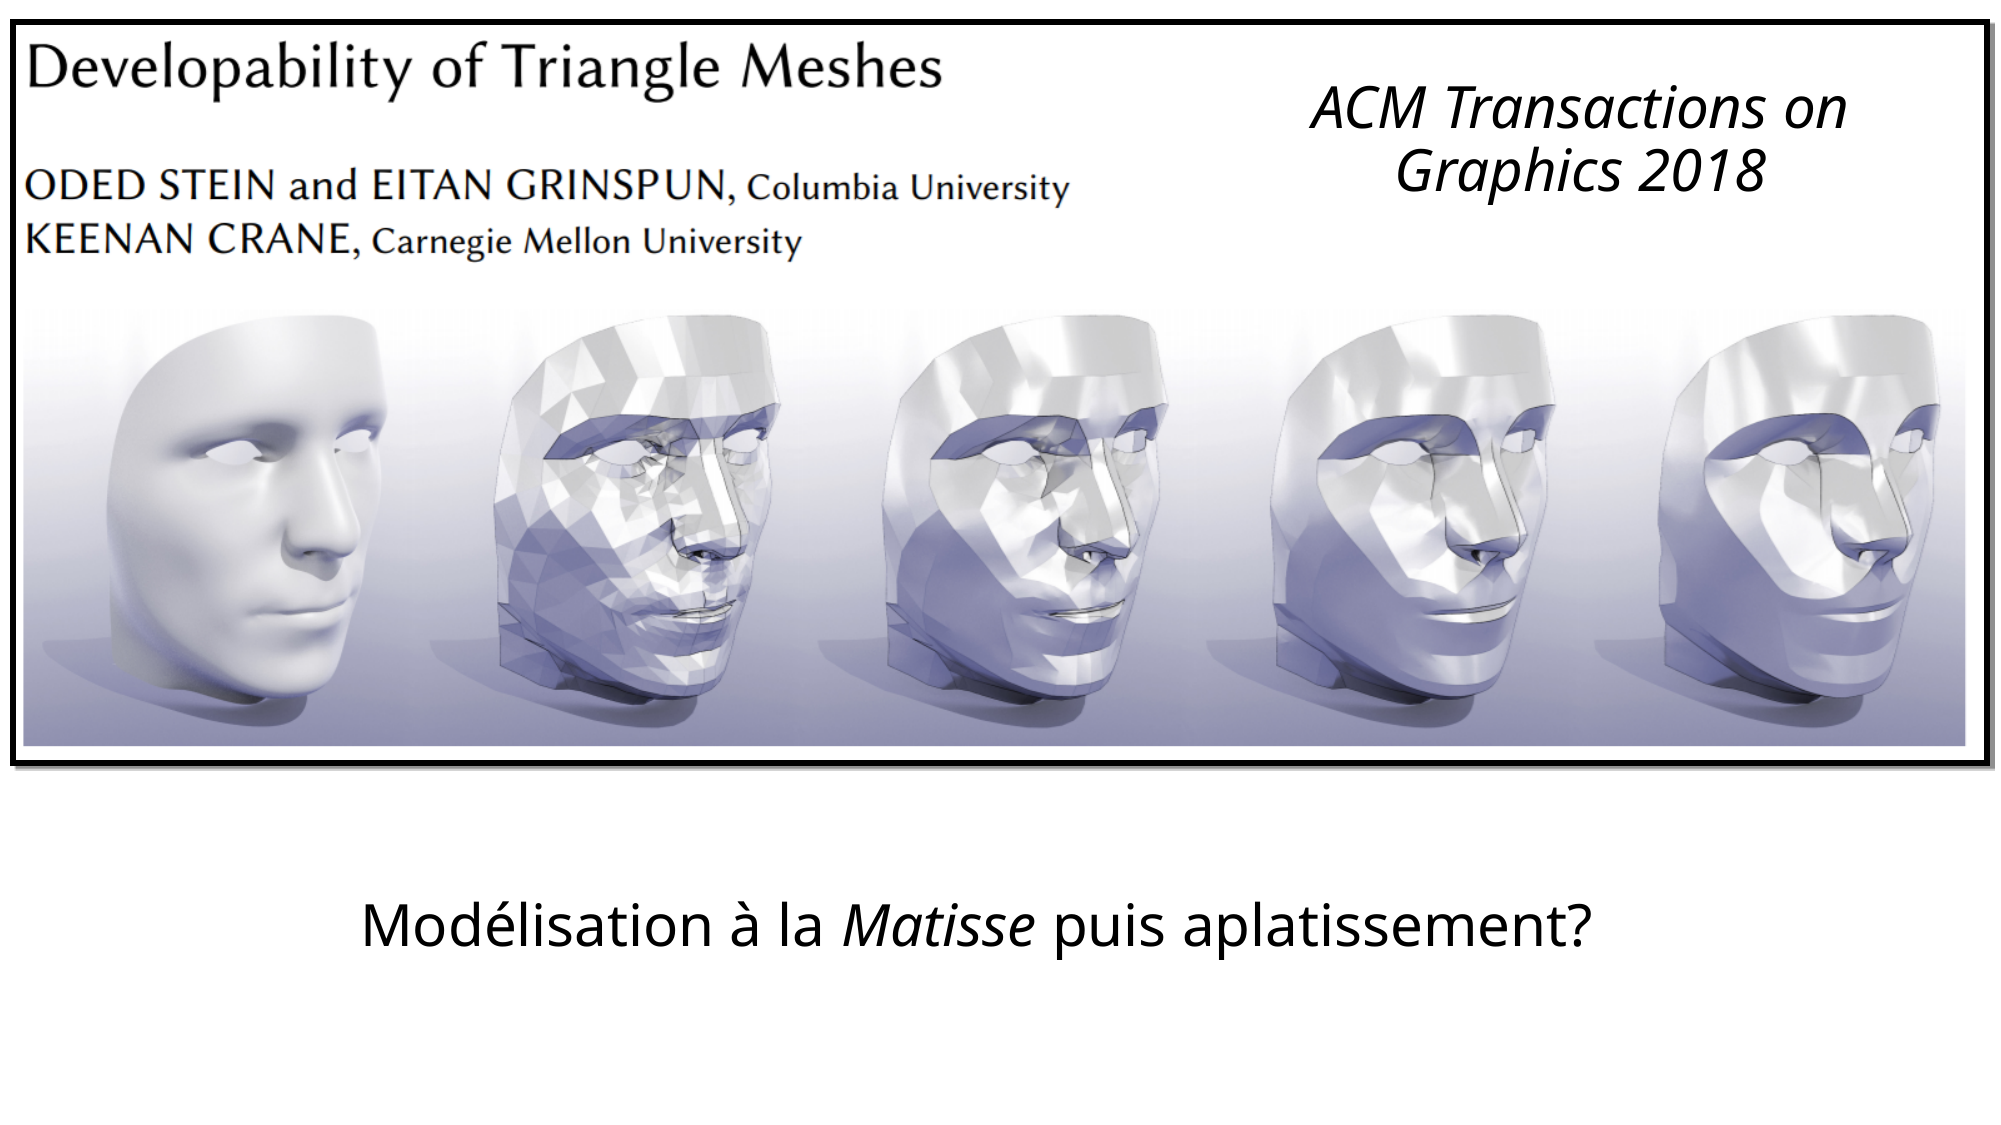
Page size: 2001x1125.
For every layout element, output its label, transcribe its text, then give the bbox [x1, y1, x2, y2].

list Modélisation à la Matisse puis aplatissement? [261, 888, 1692, 1069]
picture [16, 24, 1984, 760]
text_box ACM Transactions on Graphics 2018 [1208, 71, 1954, 252]
